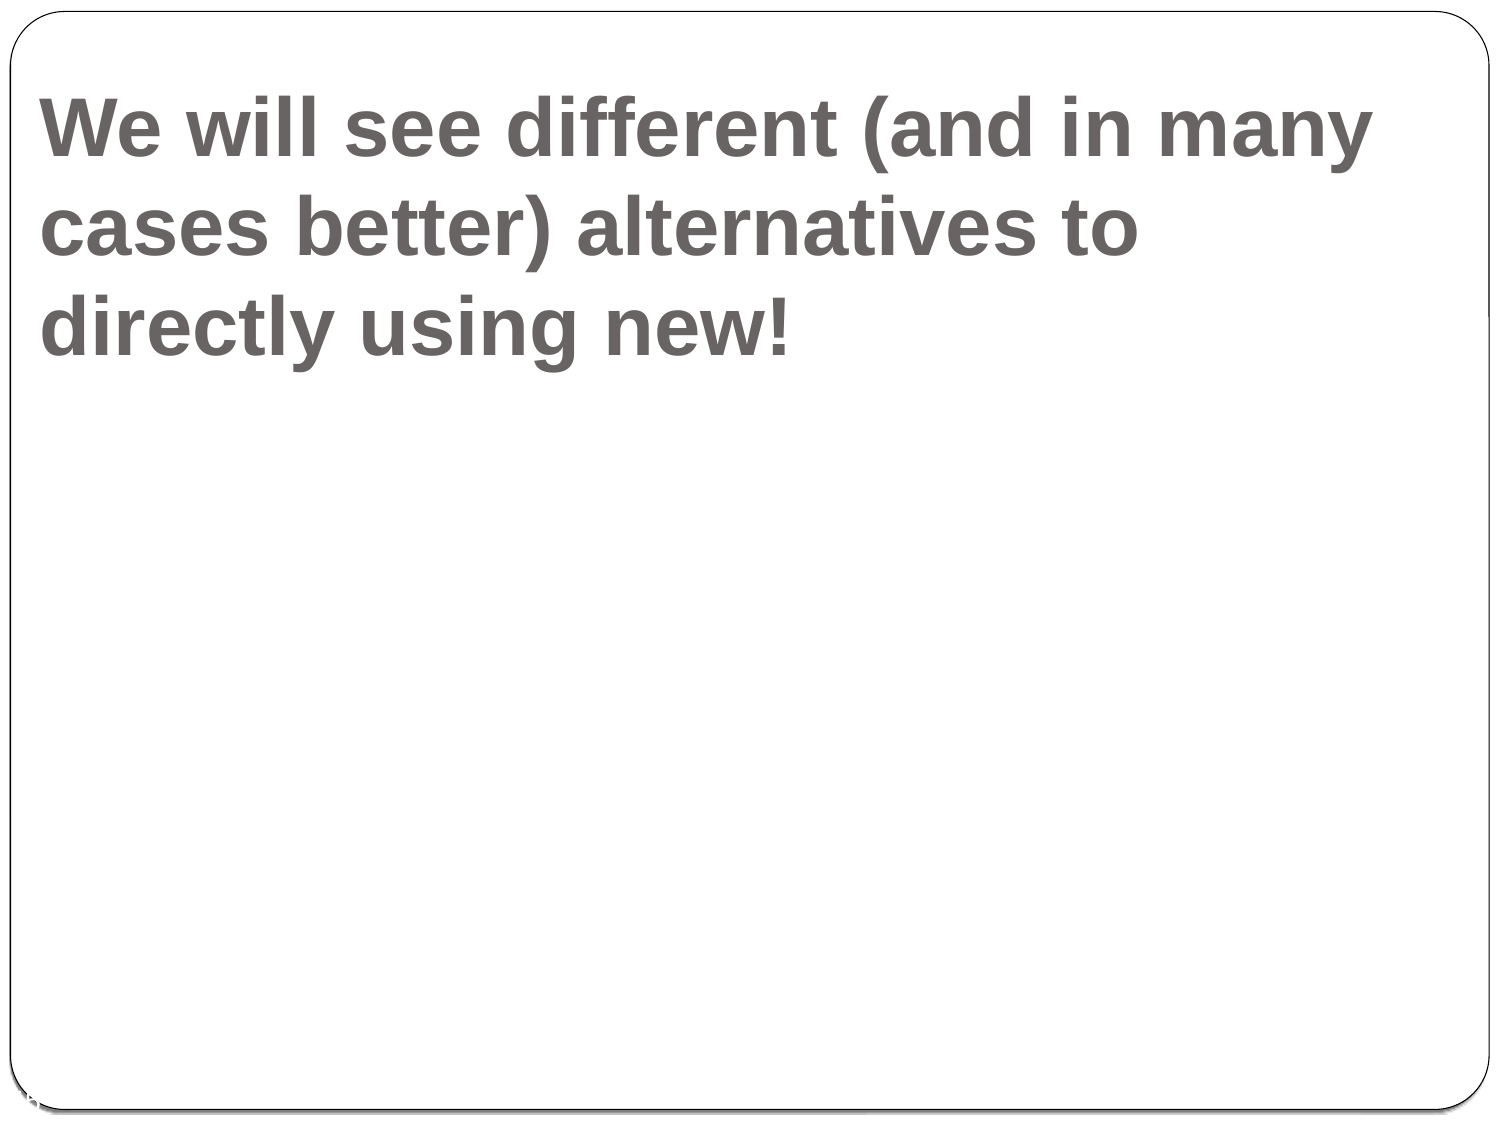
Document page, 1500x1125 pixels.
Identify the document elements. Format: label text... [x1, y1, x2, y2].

slide_number <number> [0, 1074, 50, 1125]
title We will see different (and in many cases better) alternatives to directly using new! [24, 0, 1496, 388]
